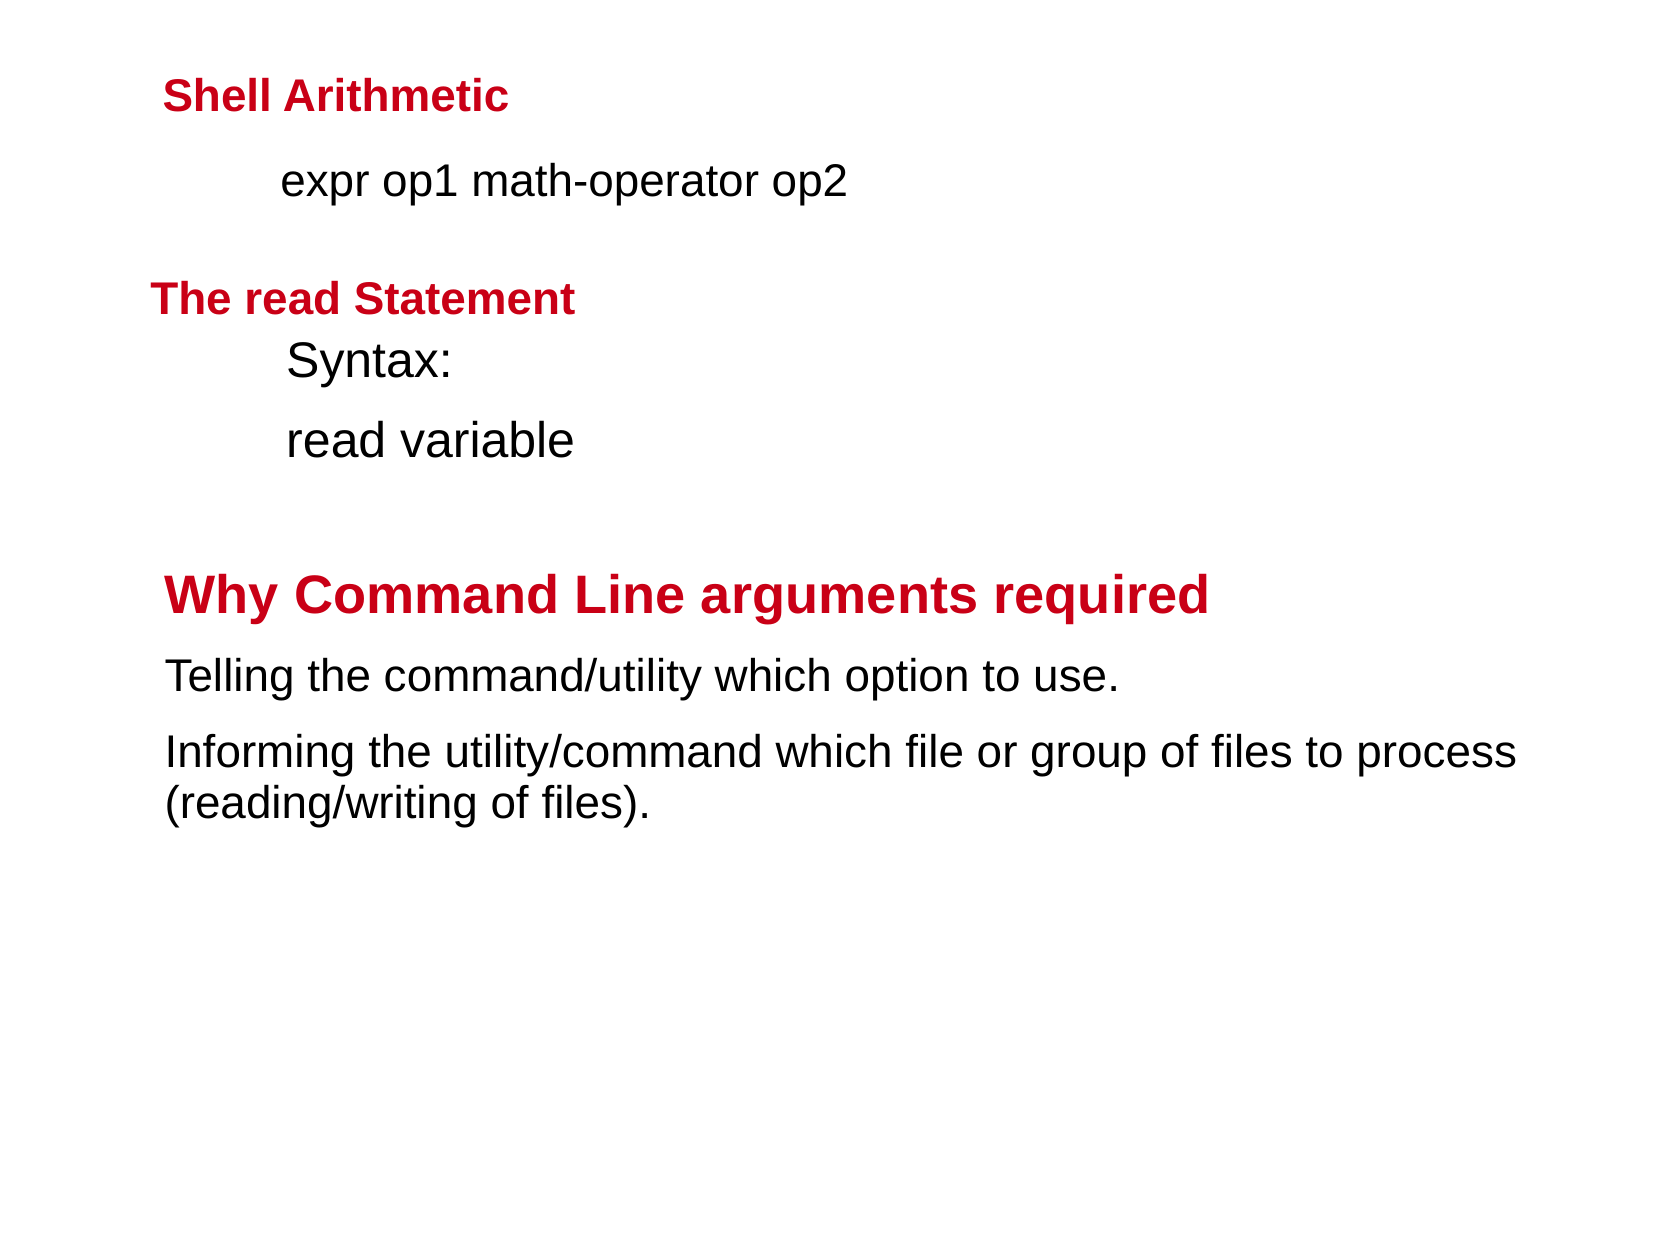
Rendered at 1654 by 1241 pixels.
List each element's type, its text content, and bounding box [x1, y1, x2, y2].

text_box Shell Arithmetic [147, 62, 525, 178]
text_box Syntax: read variable [271, 324, 1182, 476]
text_box Why Command Line arguments required Telling the command/utility which option to use. Informing the utility/command which file or group of files to process (reading/writing of files). [149, 557, 1565, 885]
text_box expr op1 math-operator op2 [265, 147, 1018, 214]
text_box The read Statement [135, 265, 591, 380]
